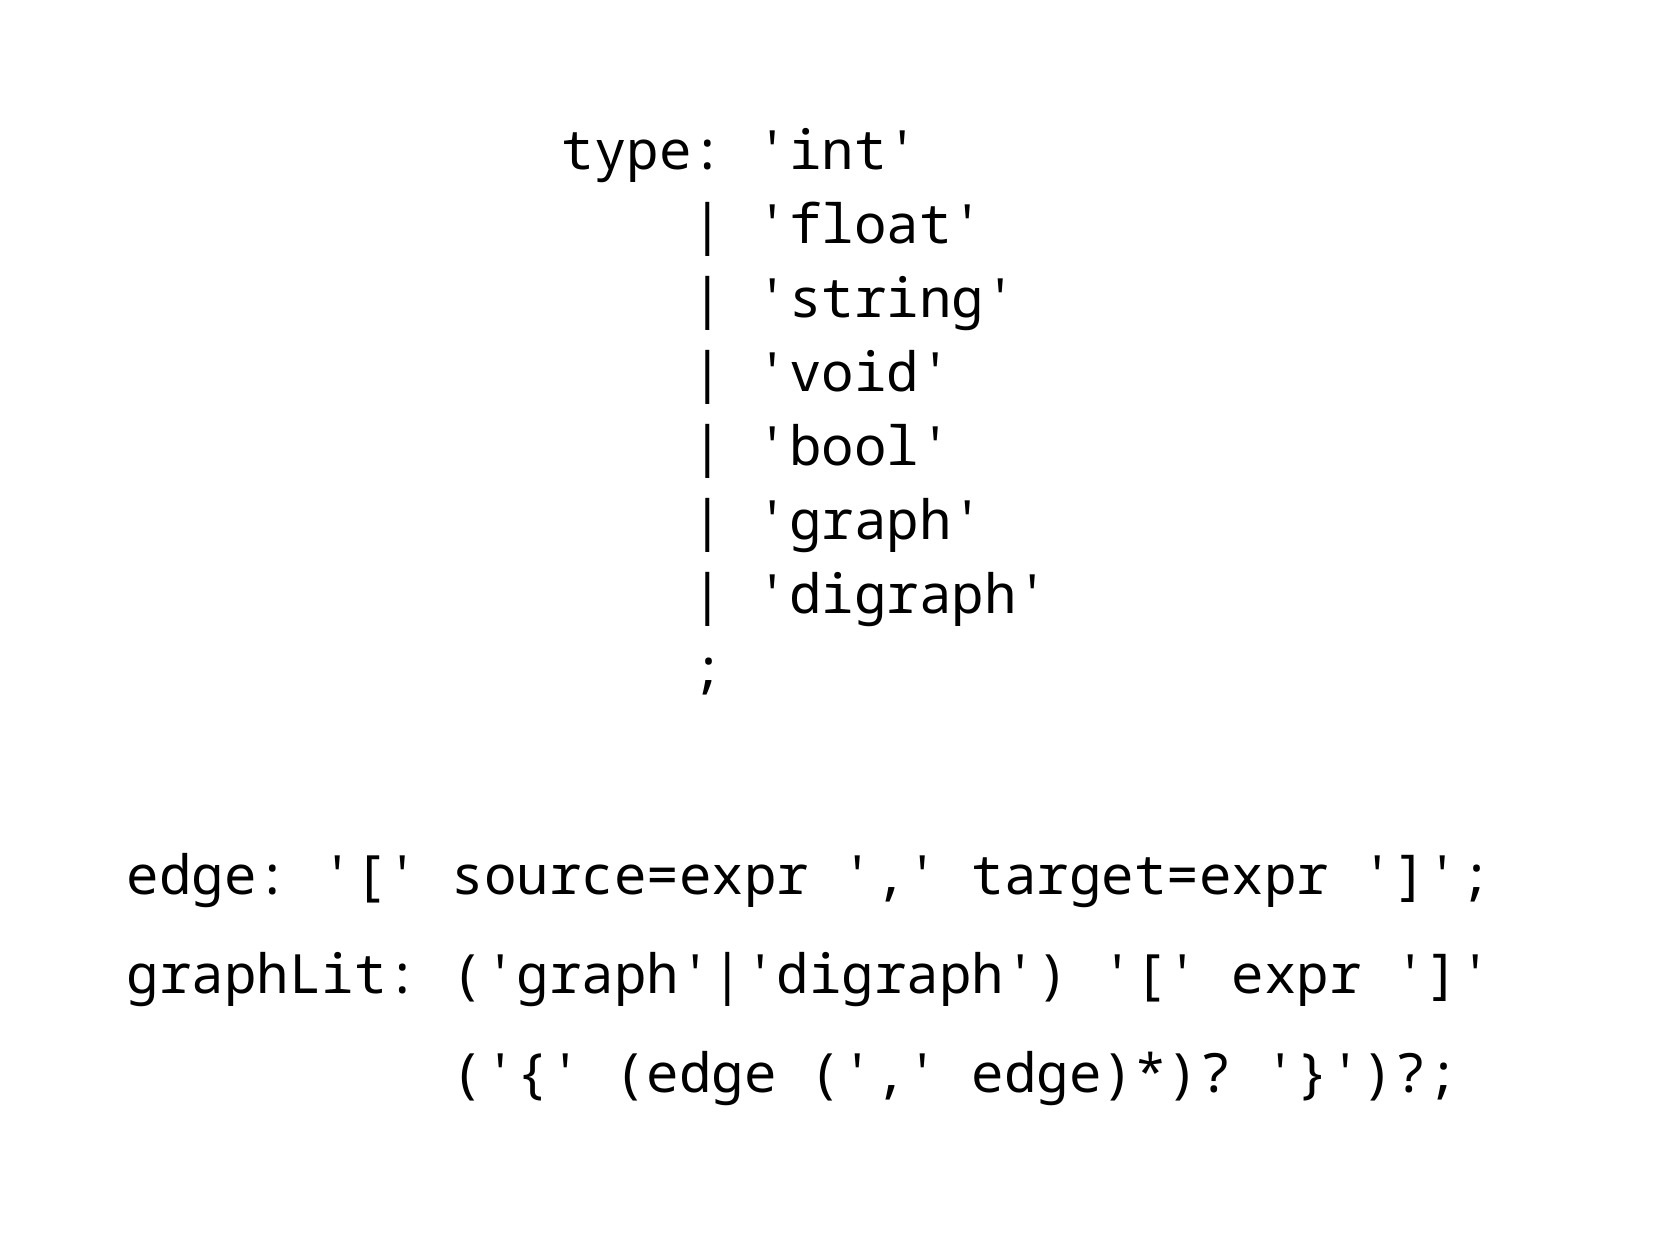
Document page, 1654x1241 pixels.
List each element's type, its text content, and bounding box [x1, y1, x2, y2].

text_box edge: '[' source=expr ',' target=expr ']'; graphLit: ('graph'|'digraph') '[' expr ']' ('{' (edge (',' edge)*)? '}')?; [112, 829, 1568, 1180]
text_box type: 'int' | 'float' | 'string' | 'void' | 'bool' | 'graph' | 'digraph' ; [547, 104, 1104, 642]
